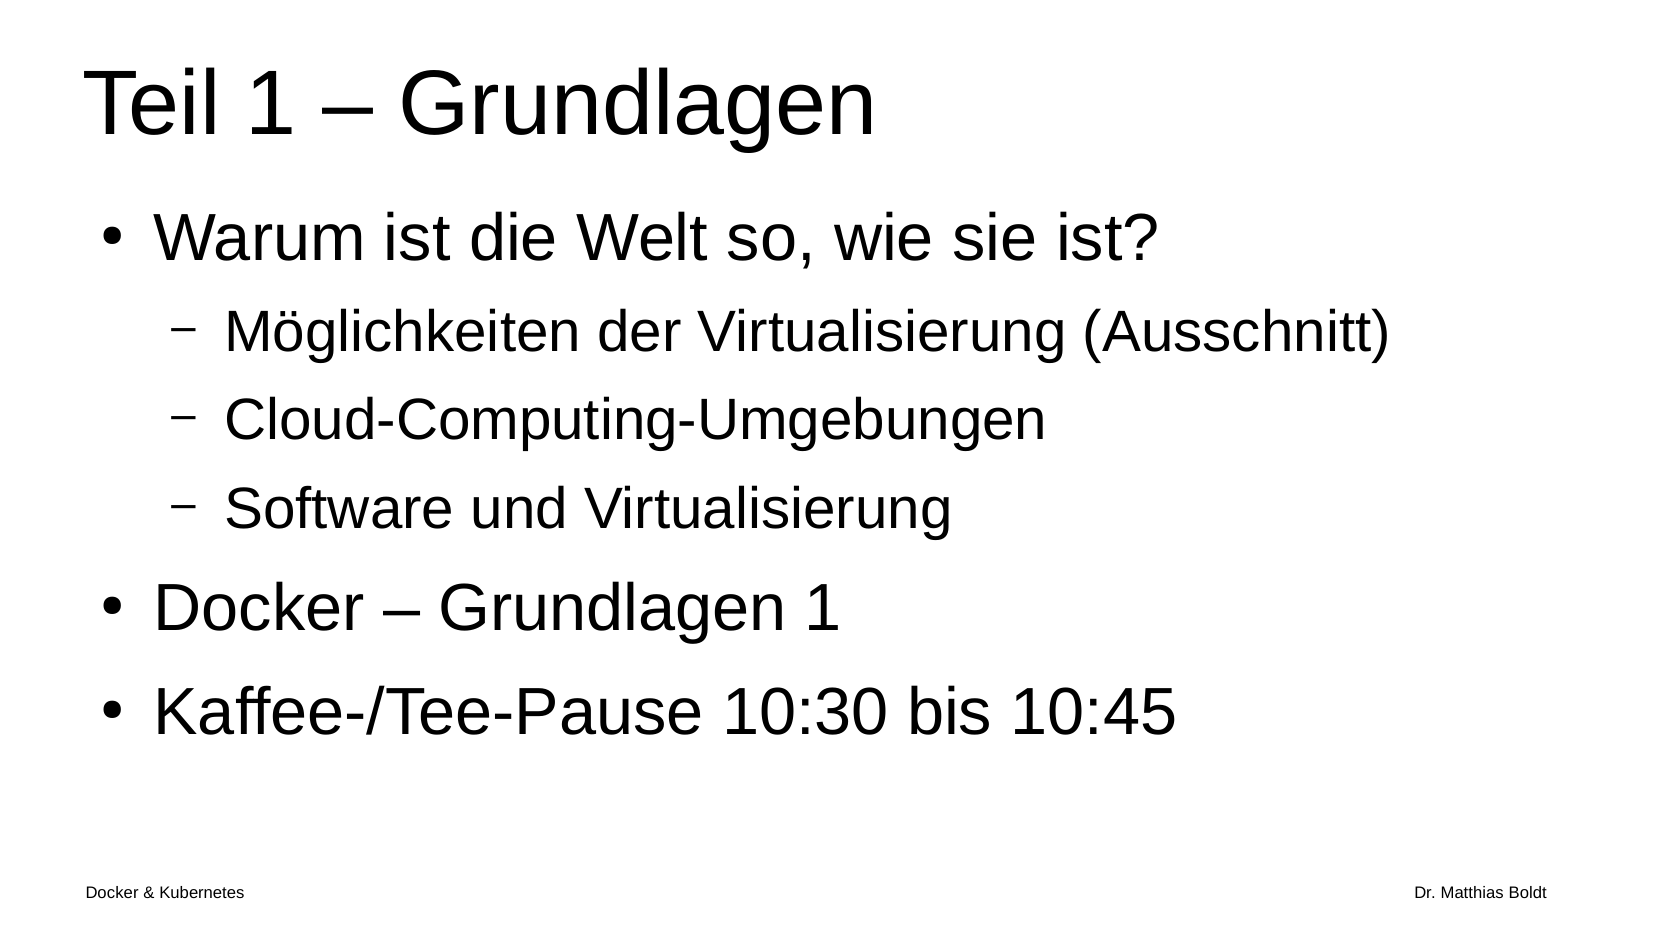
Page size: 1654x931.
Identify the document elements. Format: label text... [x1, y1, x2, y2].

list Warum ist die Welt so, wie sie ist? Möglichkeiten der Virtualisierung (Ausschnitt) Cloud-Computing-Umgebungen Software und Virtualisierung Docker – Grundlagen 1 Kaffee-/Tee-Pause 10:30 bis 10:45 [82, 199, 1571, 845]
title Teil 1 – Grundlagen [82, 0, 1619, 206]
text_box Docker & Kubernetes Dr. Matthias Boldt [70, 875, 1563, 910]
